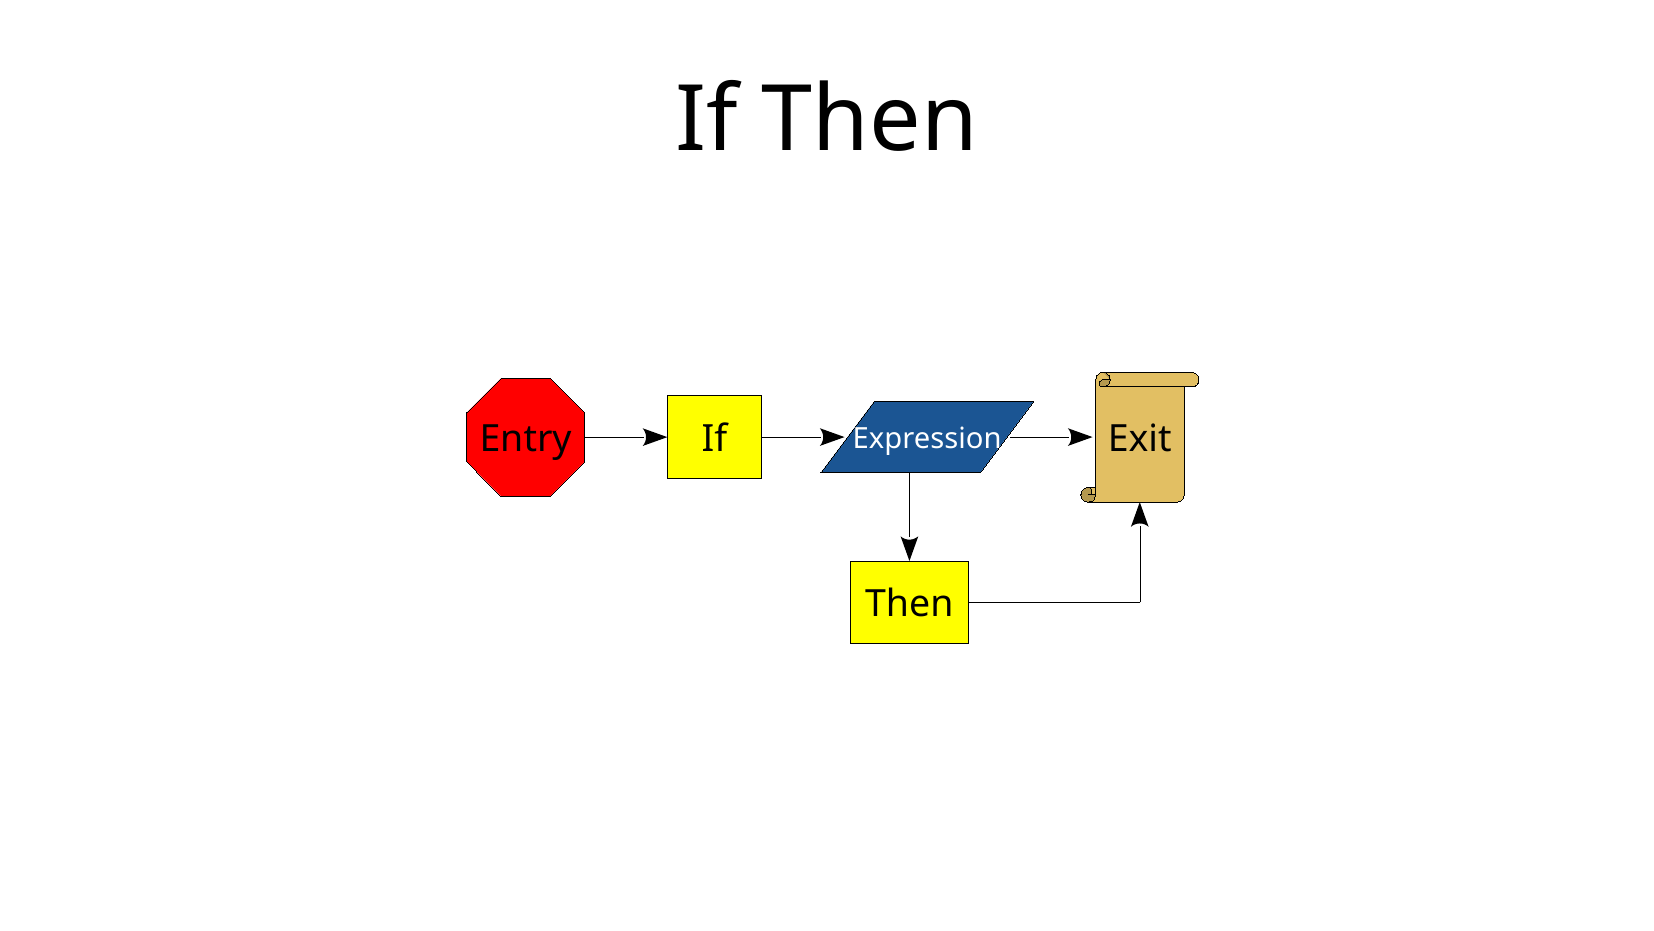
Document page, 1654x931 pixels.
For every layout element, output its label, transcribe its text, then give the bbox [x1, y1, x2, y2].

title If Then [82, 37, 1571, 193]
text_box Expression [820, 401, 1034, 473]
text_box Exit [1089, 372, 1185, 503]
text_box Then [850, 561, 969, 644]
text_box Entry [466, 378, 585, 497]
text_box Exit [1107, 372, 1199, 387]
text_box If [667, 395, 762, 479]
